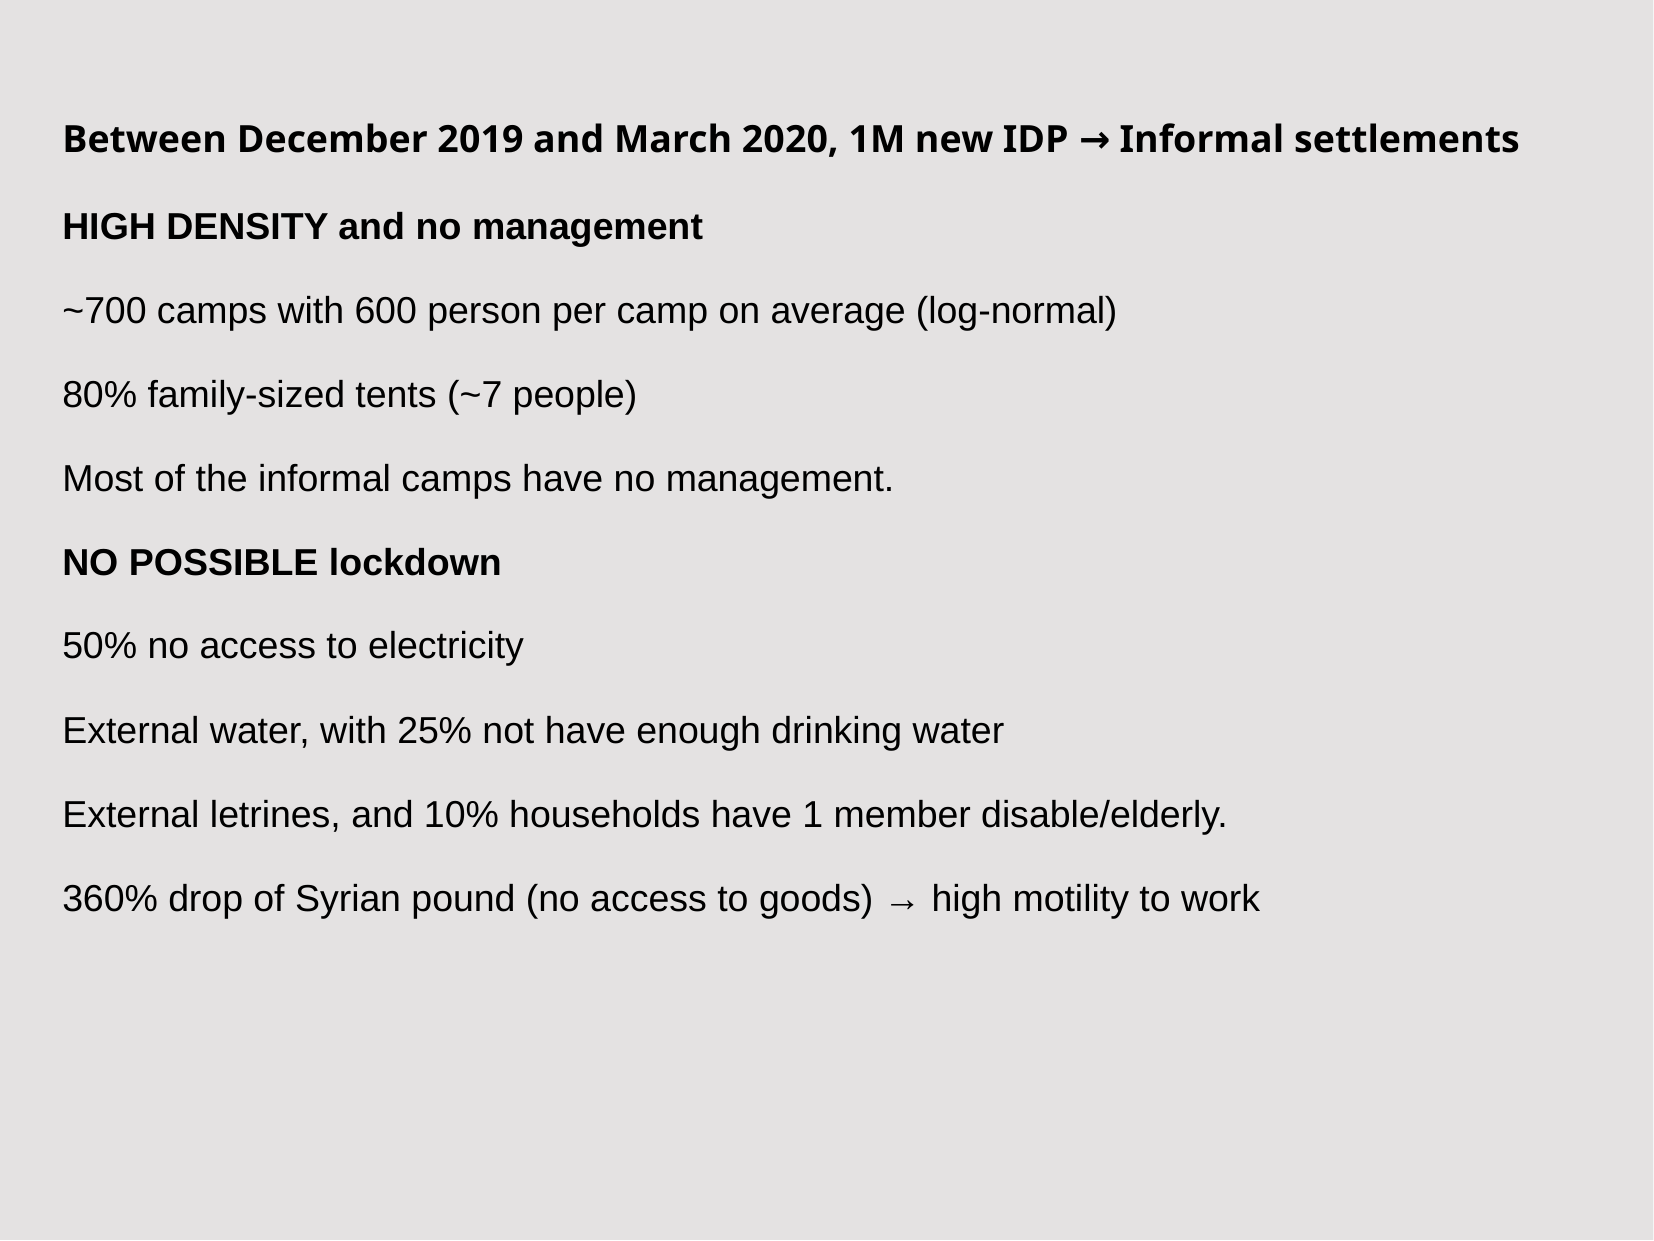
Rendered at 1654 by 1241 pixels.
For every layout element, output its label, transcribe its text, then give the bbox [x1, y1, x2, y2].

text_box Between December 2019 and March 2020, 1M new IDP → Informal settlements HIGH DENSITY and no management ~700 camps with 600 person per camp on average (log-normal) 80% family-sized tents (~7 people) Most of the informal camps have no management. NO POSSIBLE lockdown 50% no access to electricity External water, with 25% not have enough drinking water External letrines, and 10% households have 1 member disable/elderly. 360% drop of Syrian pound (no access to goods) → high motility to work [47, 62, 1583, 1081]
